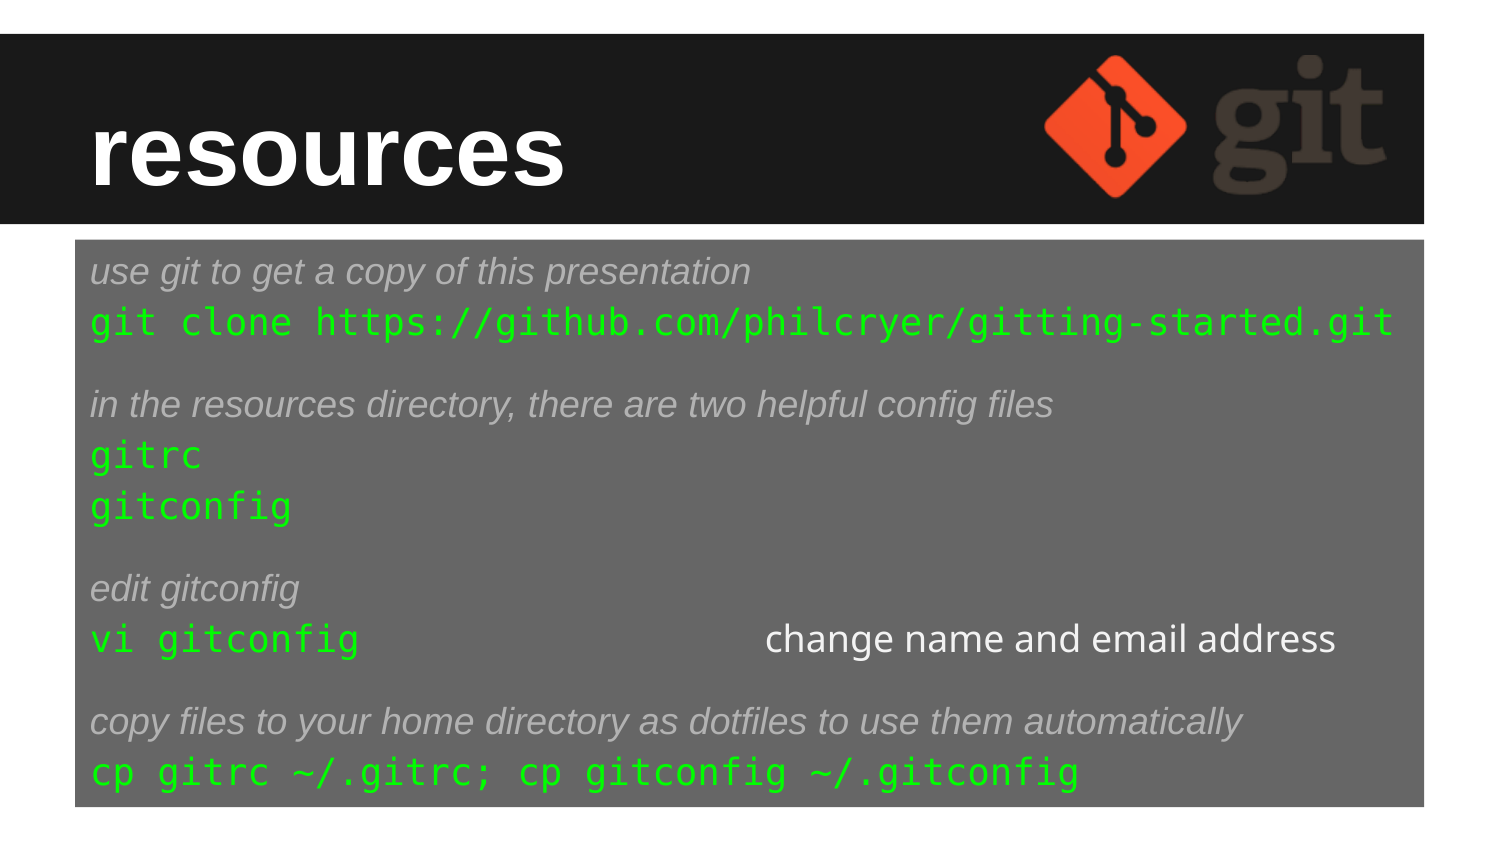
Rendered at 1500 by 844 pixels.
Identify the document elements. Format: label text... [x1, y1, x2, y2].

text_box use git to get a copy of this presentation git clone https://github.com/philcryer/gitting-started.git in the resources directory, there are two helpful config files gitrc gitconfig edit gitconfig vi gitconfig change name and email address copy files to your home directory as dotfiles to use them automatically cp gitrc ~/.gitrc; cp gitconfig ~/.gitconfig [75, 239, 1425, 830]
picture [1044, 55, 1387, 199]
text_box resources [75, 33, 1425, 221]
